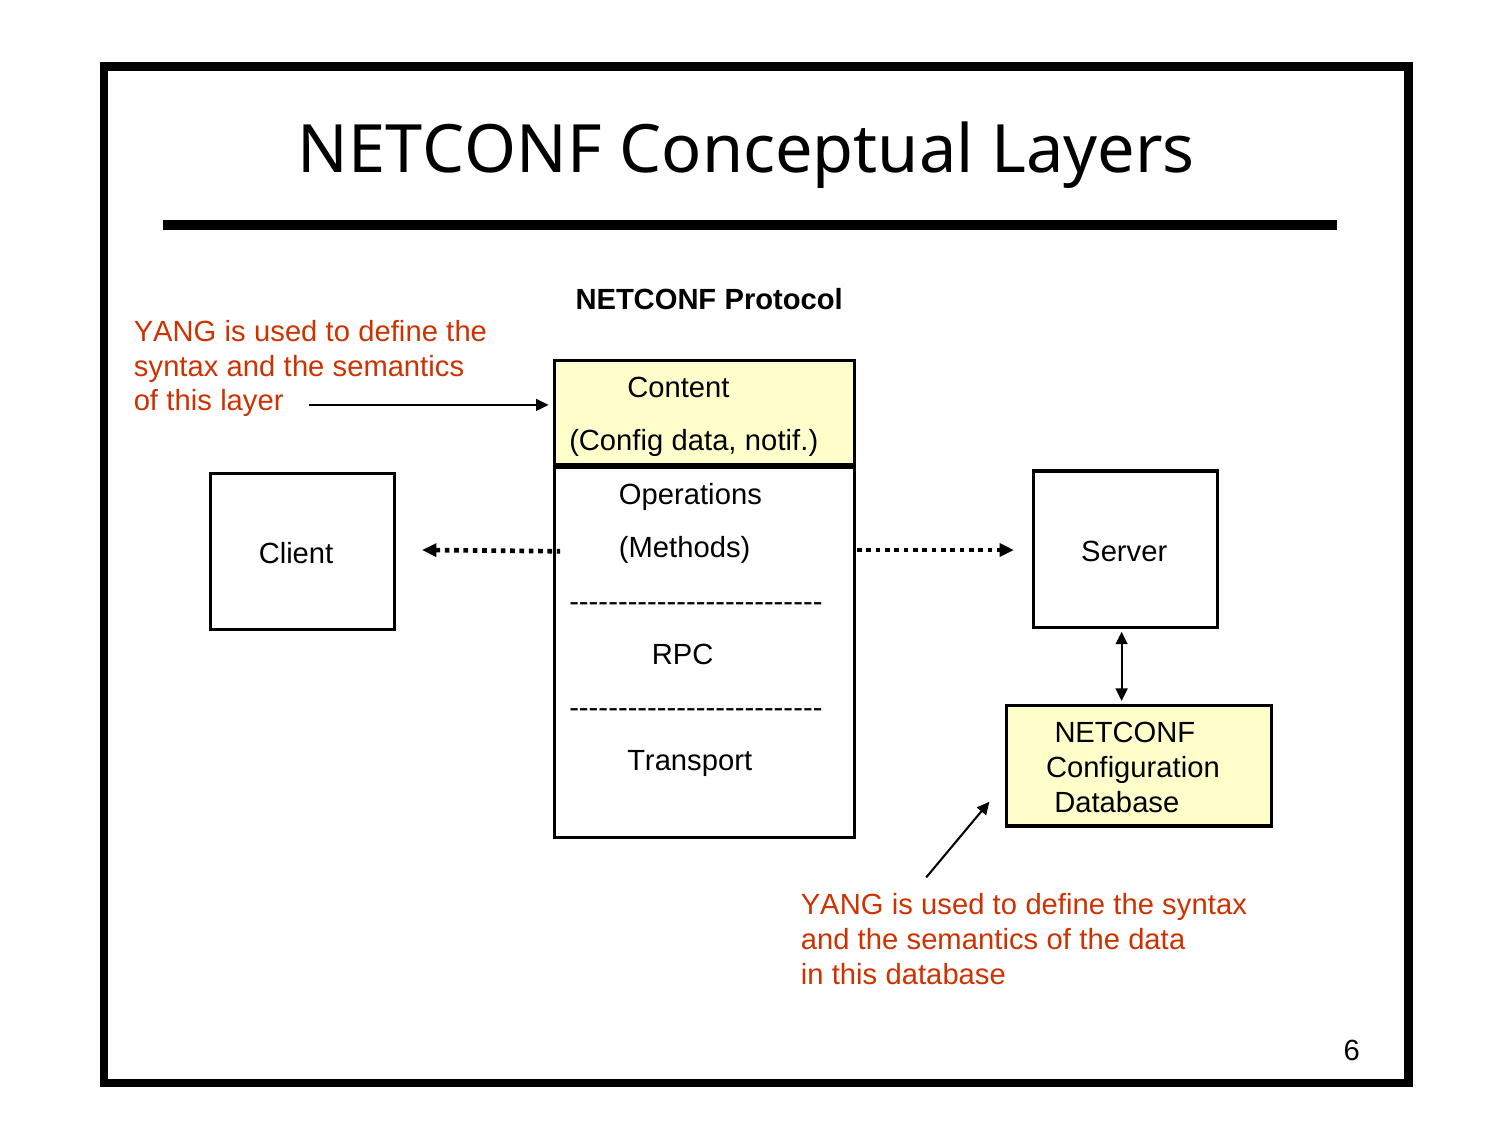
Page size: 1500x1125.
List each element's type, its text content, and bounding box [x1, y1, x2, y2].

text_box NETCONF Configuration Database [1006, 705, 1272, 827]
text_box NETCONF Protocol [560, 272, 859, 324]
text_box YANG is used to define the syntax and the semantics of the data in this database [786, 877, 1263, 998]
text_box YANG is used to define the syntax and the semantics of this layer [118, 304, 503, 425]
title NETCONF Conceptual Layers [162, 87, 1332, 200]
text_box Client [210, 473, 395, 630]
text_box Server [1033, 471, 1218, 628]
text_box Operations (Methods) -------------------------- RPC -------------------------- Transport [554, 467, 855, 838]
text_box Content (Config data, notif.) [554, 360, 855, 465]
